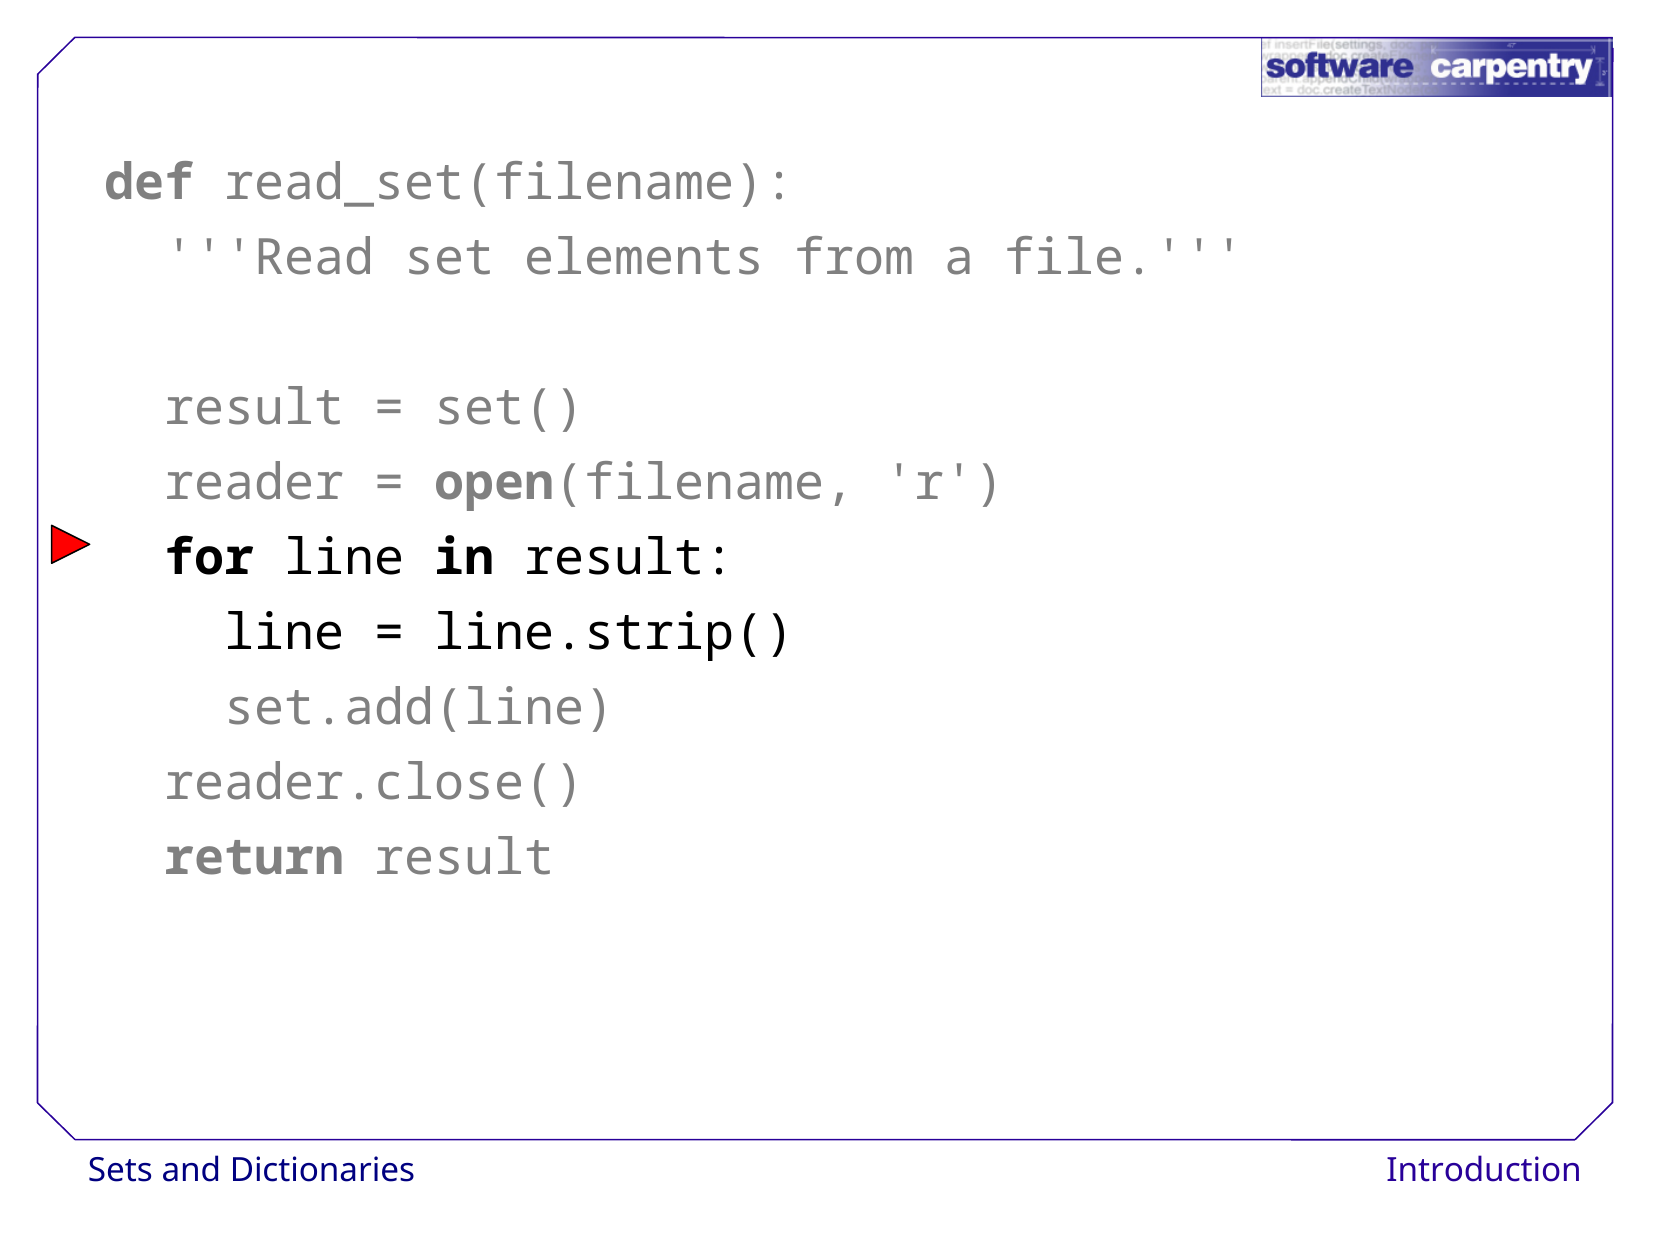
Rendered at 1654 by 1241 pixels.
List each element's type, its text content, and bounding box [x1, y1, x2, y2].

text_box [51, 525, 90, 564]
picture [1261, 39, 1613, 97]
text_box def read_set(filename): '''Read set elements from a file.''' result = set() reader = open(filename, 'r') for line in result: line = line.strip() set.add(line) reader.close() return result [89, 126, 1512, 1046]
